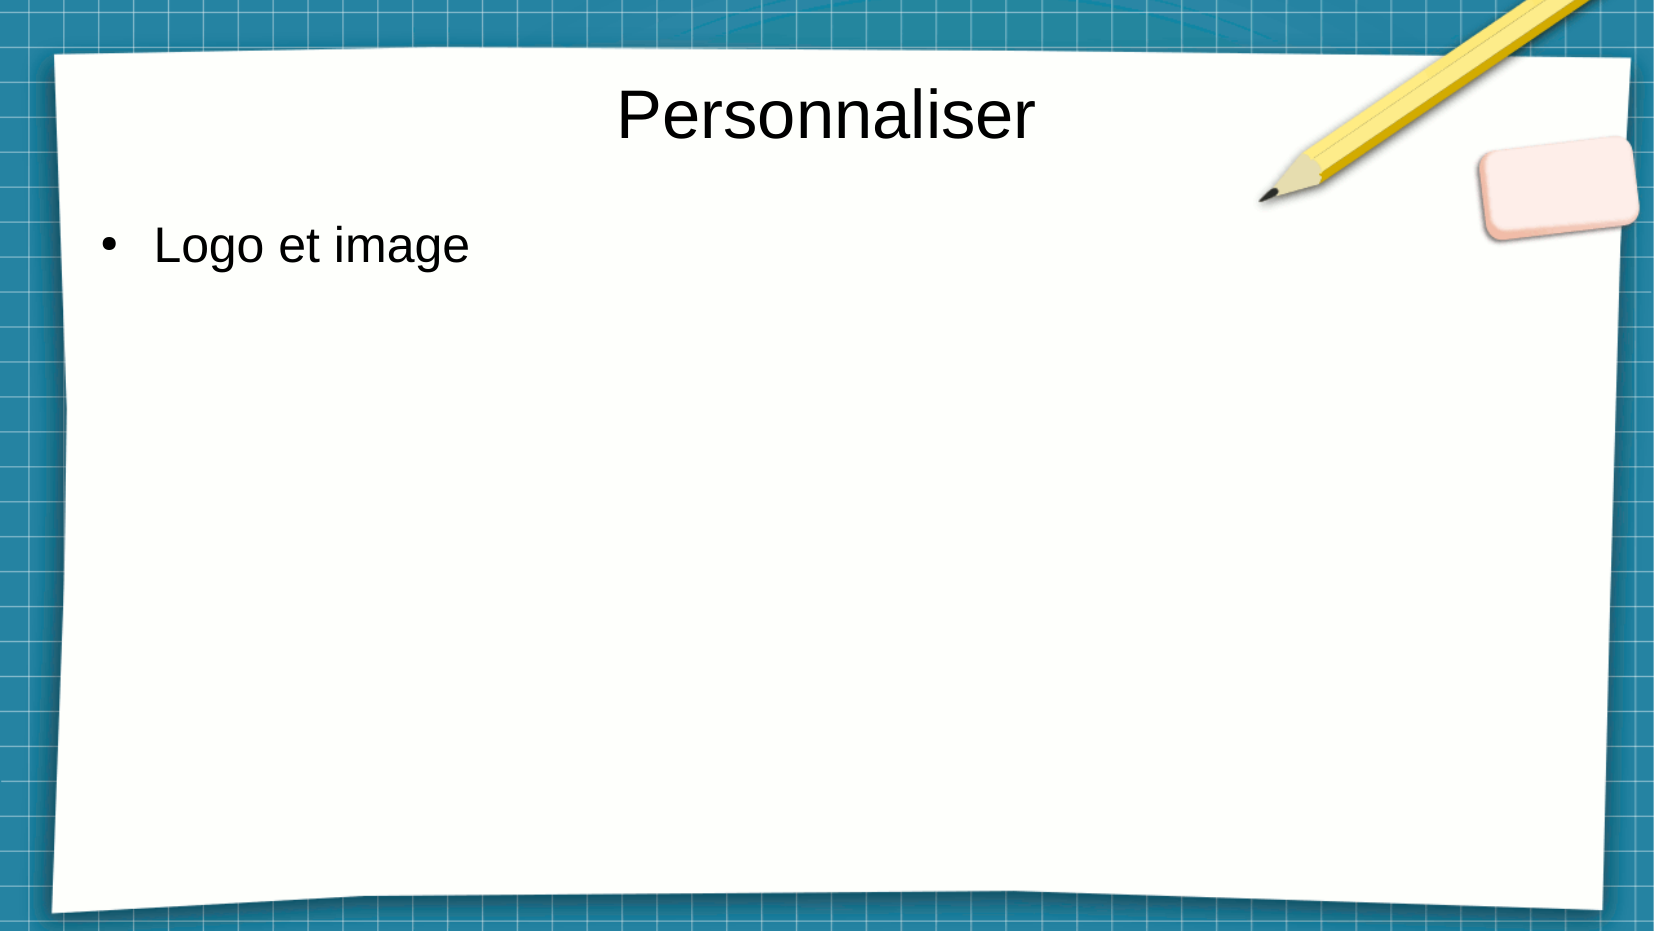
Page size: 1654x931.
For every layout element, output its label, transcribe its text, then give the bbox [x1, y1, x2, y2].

picture [0, 0, 1654, 931]
title Personnaliser [82, 37, 1571, 193]
list Logo et image [82, 217, 1571, 758]
